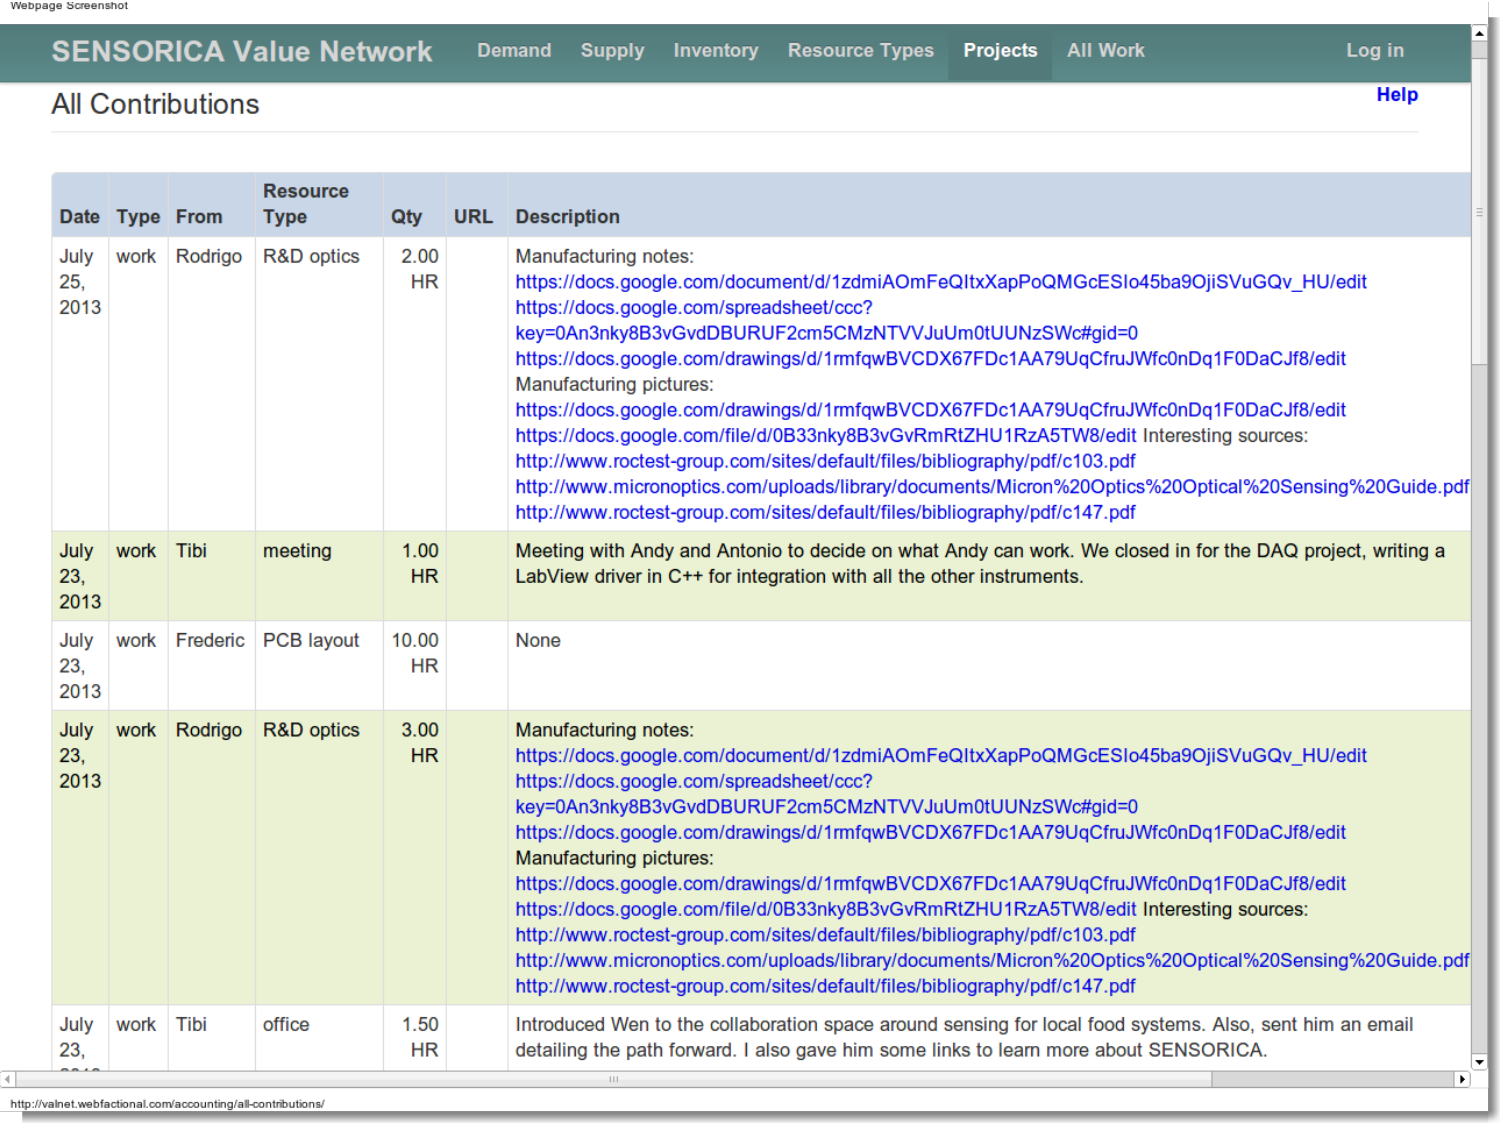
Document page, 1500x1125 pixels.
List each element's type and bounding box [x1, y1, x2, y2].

text_box [0, 2, 1500, 1123]
